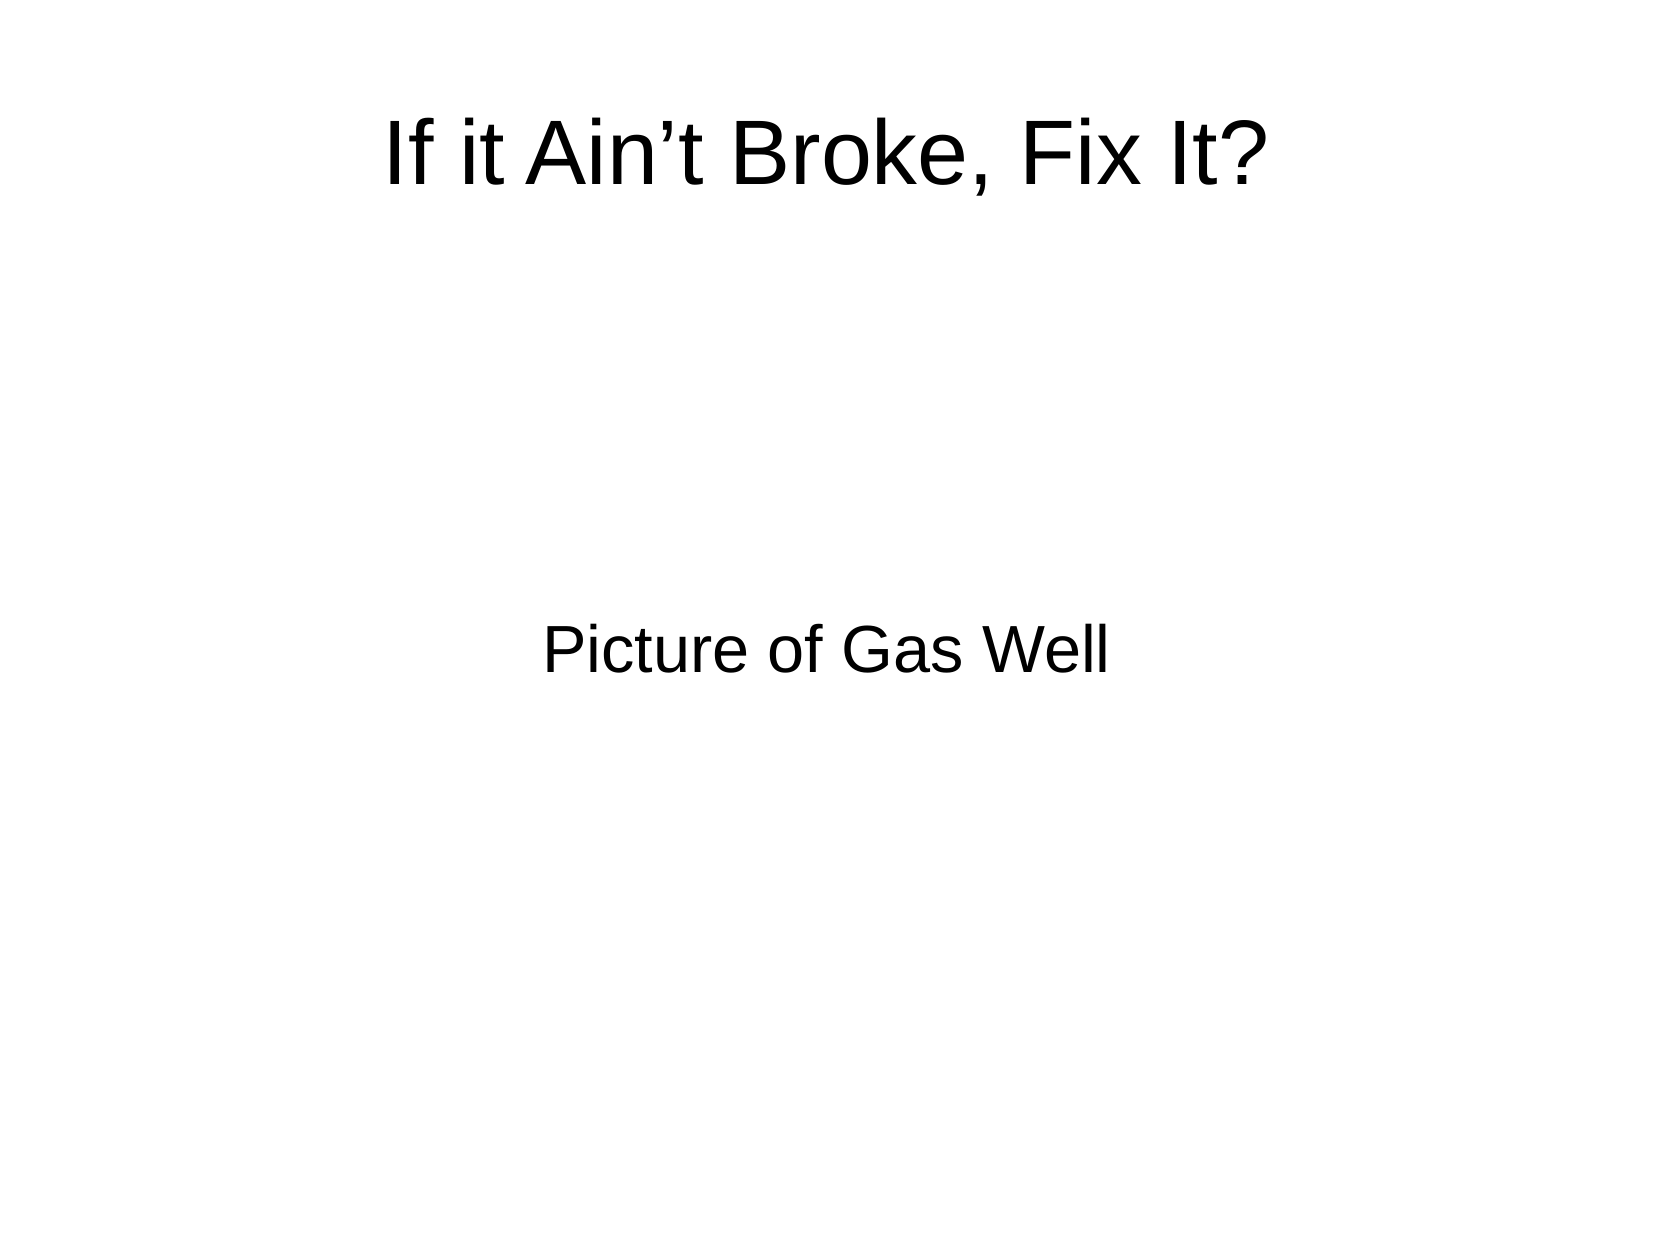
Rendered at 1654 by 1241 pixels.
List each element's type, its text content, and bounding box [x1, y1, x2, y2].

subtitle Picture of Gas Well [82, 290, 1571, 1010]
title If it Ain’t Broke, Fix It? [82, 49, 1571, 257]
